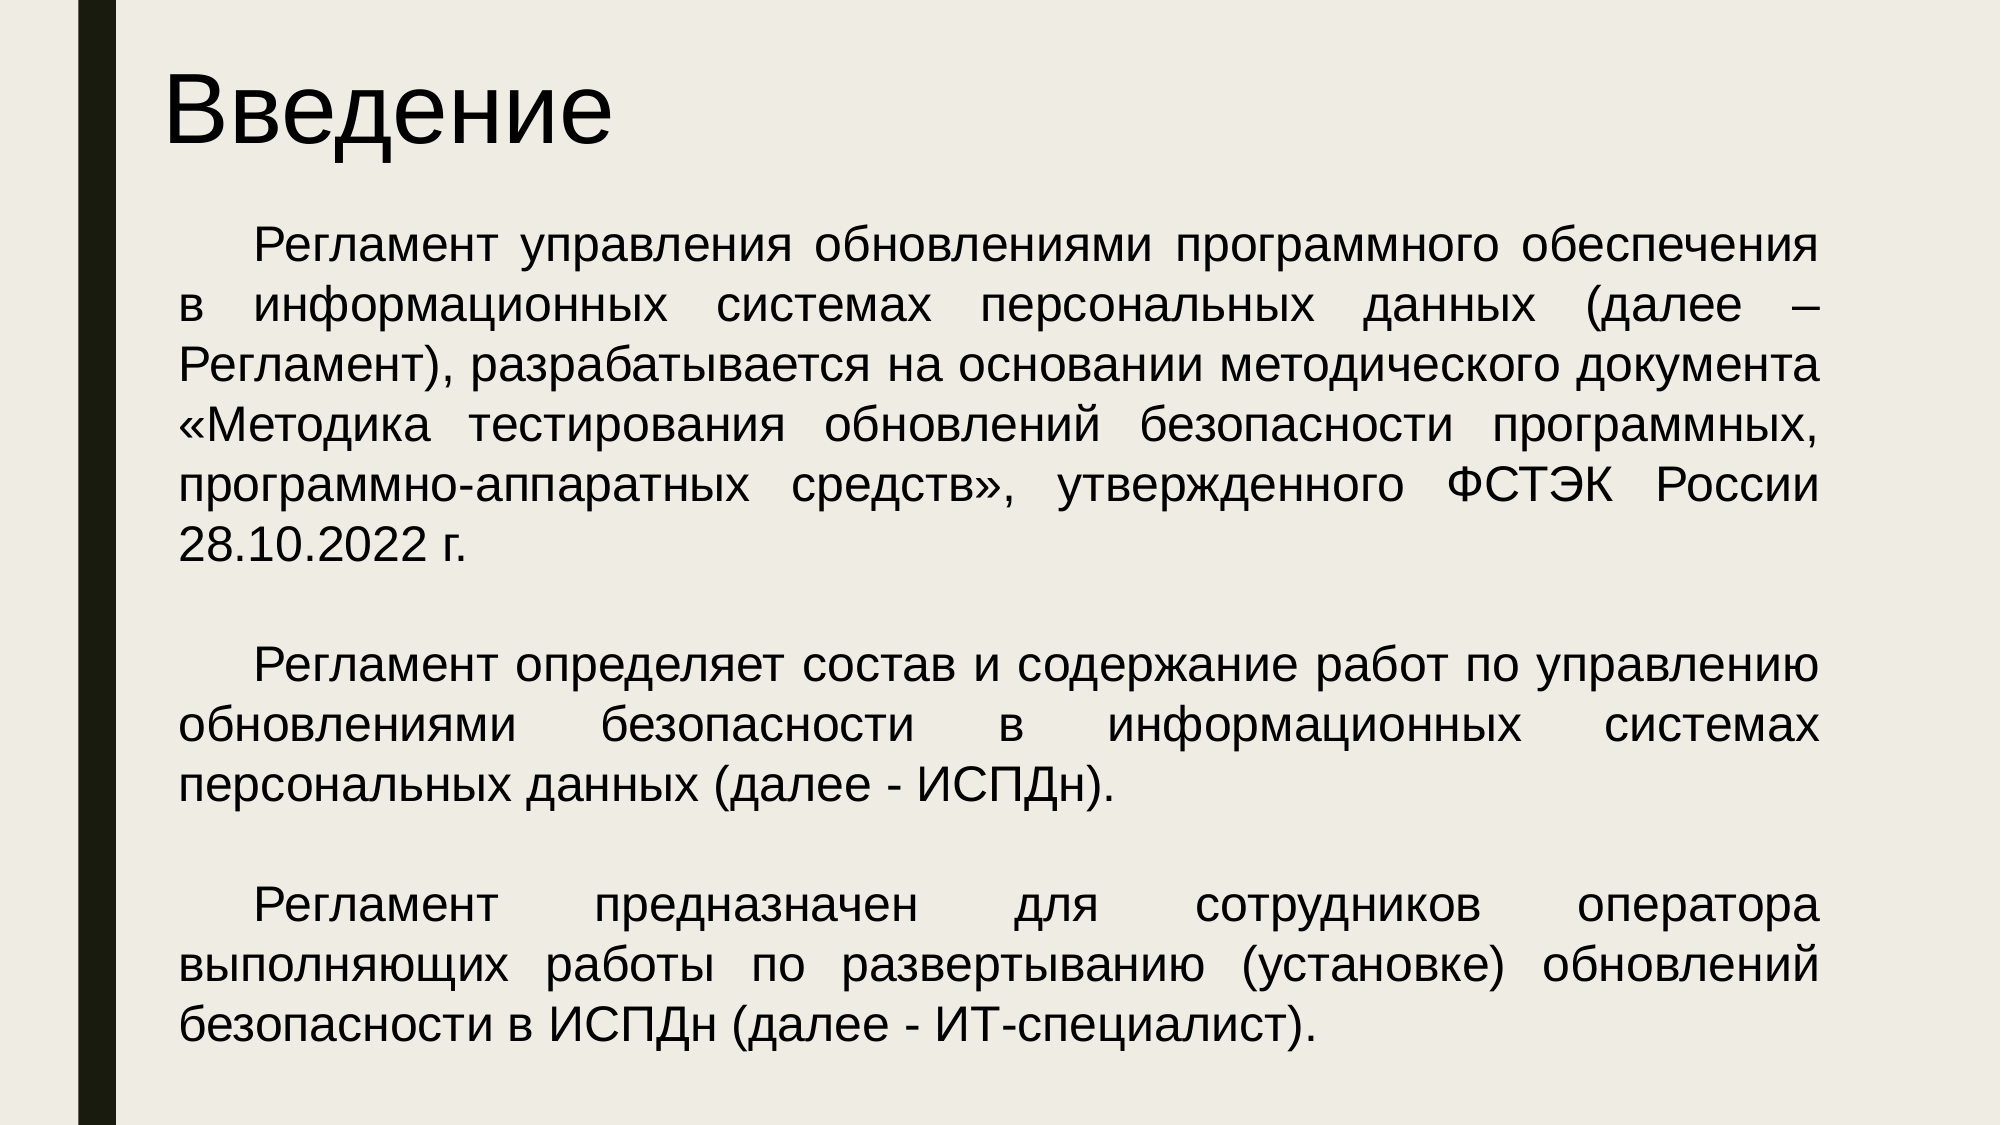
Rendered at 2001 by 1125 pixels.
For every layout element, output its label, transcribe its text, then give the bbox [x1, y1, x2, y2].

text_box Введение [147, 36, 879, 172]
text_box Регламент управления обновлениями программного обеспечения в информационных системах персональных данных (далее – Регламент), разрабатывается на основании методического документа «Методика тестирования обновлений безопасности программных, программно-аппаратных средств», утвержденного ФСТЭК России 28.10.2022 г. Регламент определяет состав и содержание работ по управлению обновлениями безопасности в информационных системах персональных данных (далее - ИСПДн). Регламент предназначен для сотрудников оператора выполняющих работы по развертыванию (установке) обновлений безопасности в ИСПДн (далее - ИТ-специалист). [163, 204, 1836, 1120]
